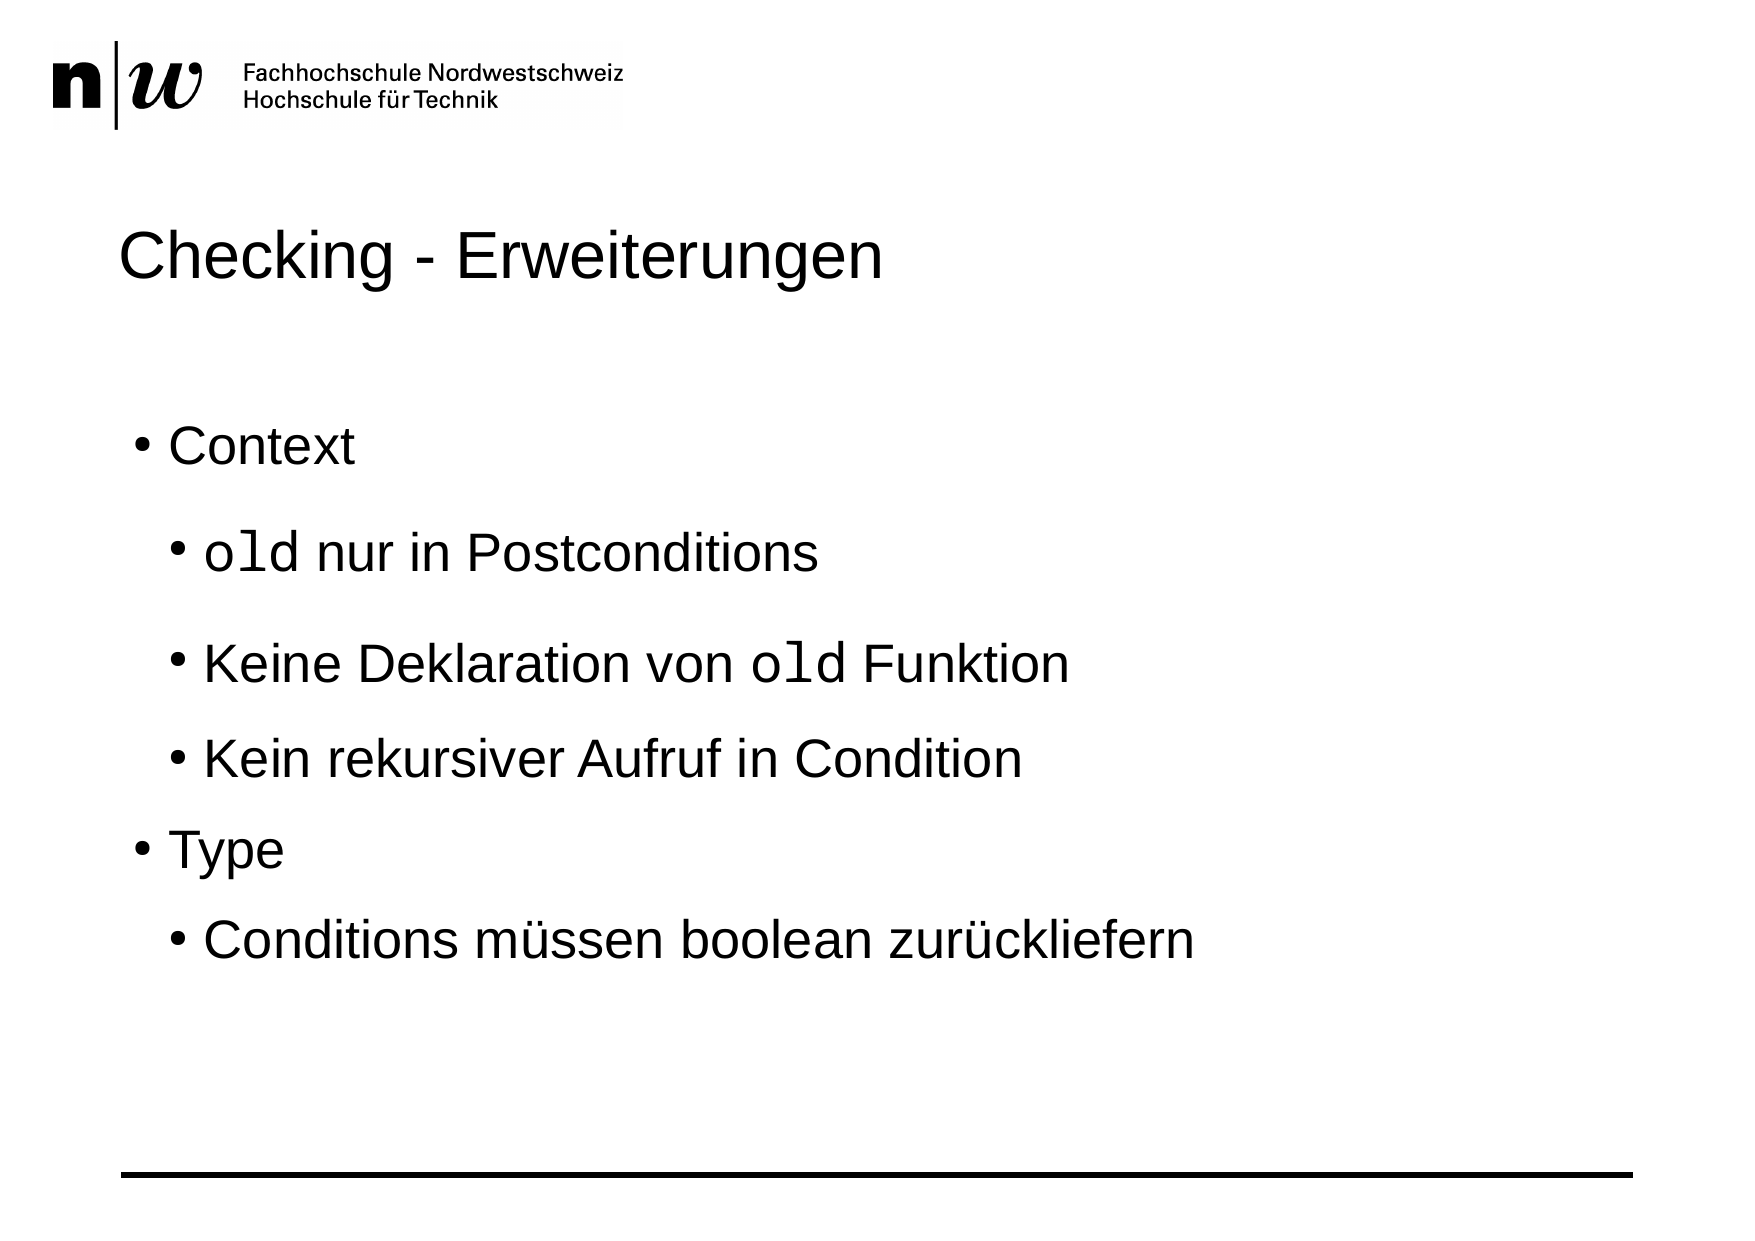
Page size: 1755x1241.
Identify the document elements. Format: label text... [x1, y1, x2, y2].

text_box Checking - Erweiterungen [118, 212, 1606, 296]
text_box Context old nur in Postconditions Keine Deklaration von old Funktion Kein rekursiver Aufruf in Condition Type Conditions müssen boolean zurückliefern [118, 377, 1630, 1180]
picture [53, 41, 623, 130]
